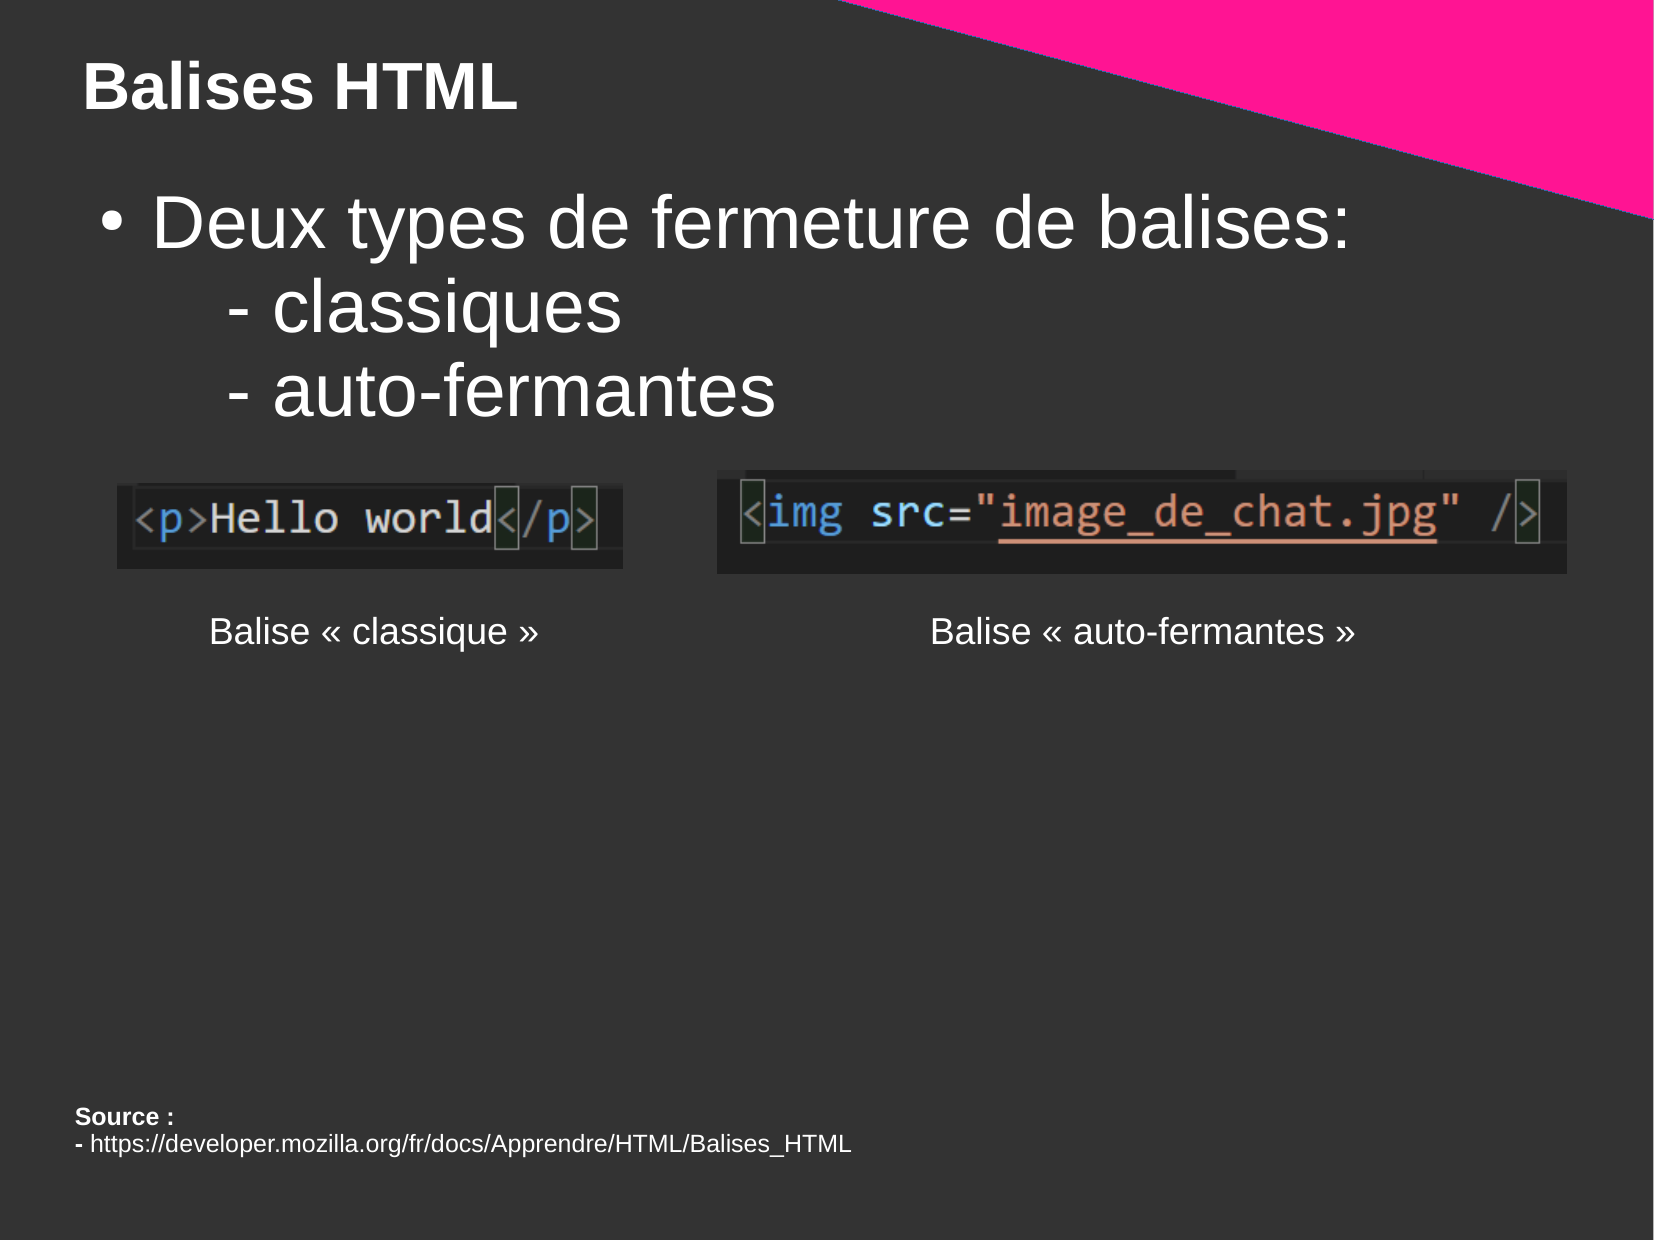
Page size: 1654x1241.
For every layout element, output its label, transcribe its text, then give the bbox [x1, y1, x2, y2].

picture [717, 470, 1567, 574]
text_box Source : - https://developer.mozilla.org/fr/docs/Apprendre/HTML/Balises_HTML [59, 1094, 1546, 1208]
list Deux types de fermeture de balises: - classiques - auto-fermantes [80, 180, 1569, 465]
text_box Balise « classique » [180, 603, 568, 709]
text_box [838, 0, 1654, 220]
picture [117, 483, 623, 569]
text_box Balise « auto-fermantes » [908, 603, 1378, 679]
title Balises HTML [82, 49, 1399, 152]
